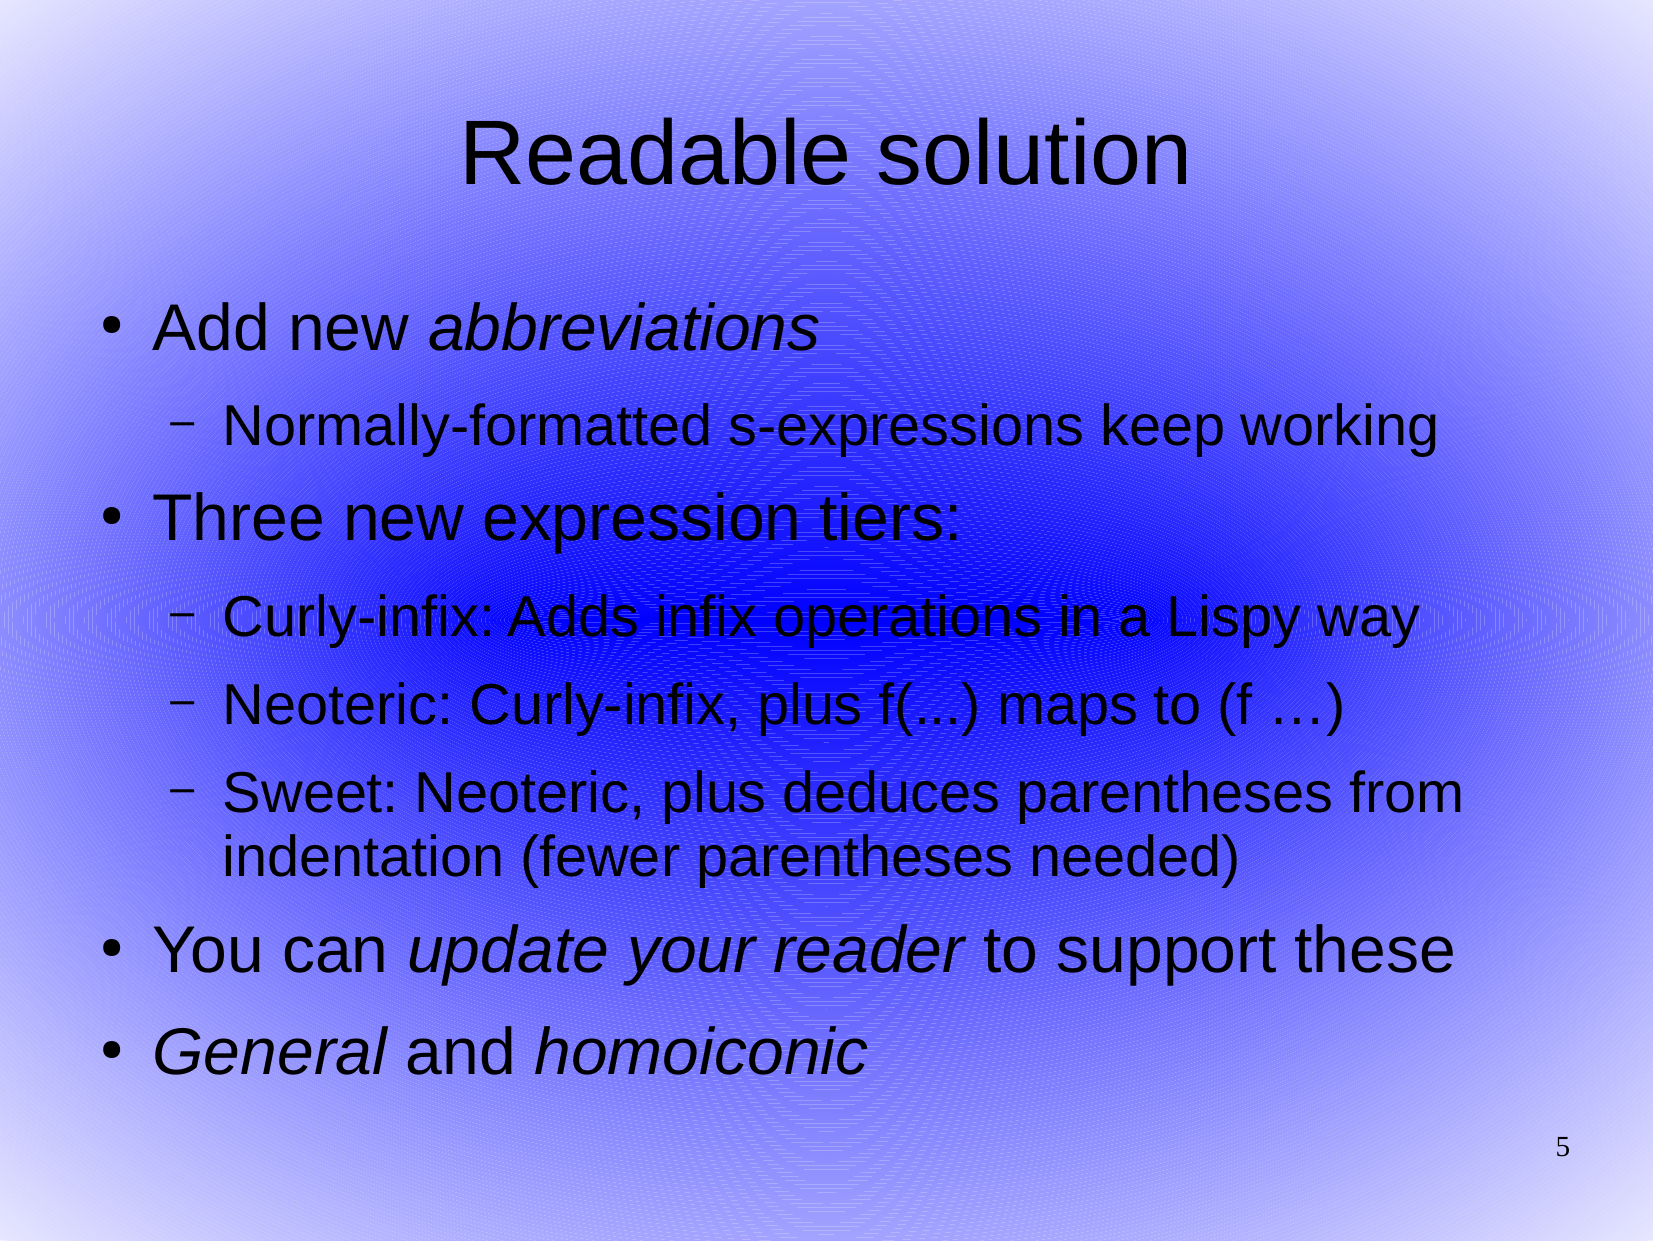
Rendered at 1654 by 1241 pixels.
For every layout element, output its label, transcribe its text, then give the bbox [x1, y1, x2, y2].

list Add new abbreviations Normally-formatted s-expressions keep working Three new expression tiers: Curly-infix: Adds infix operations in a Lispy way Neoteric: Curly-infix, plus f(...) maps to (f …) Sweet: Neoteric, plus deduces parentheses from indentation (fewer parentheses needed) You can update your reader to support these General and homoiconic [82, 290, 1538, 1096]
title Readable solution [82, 49, 1571, 257]
